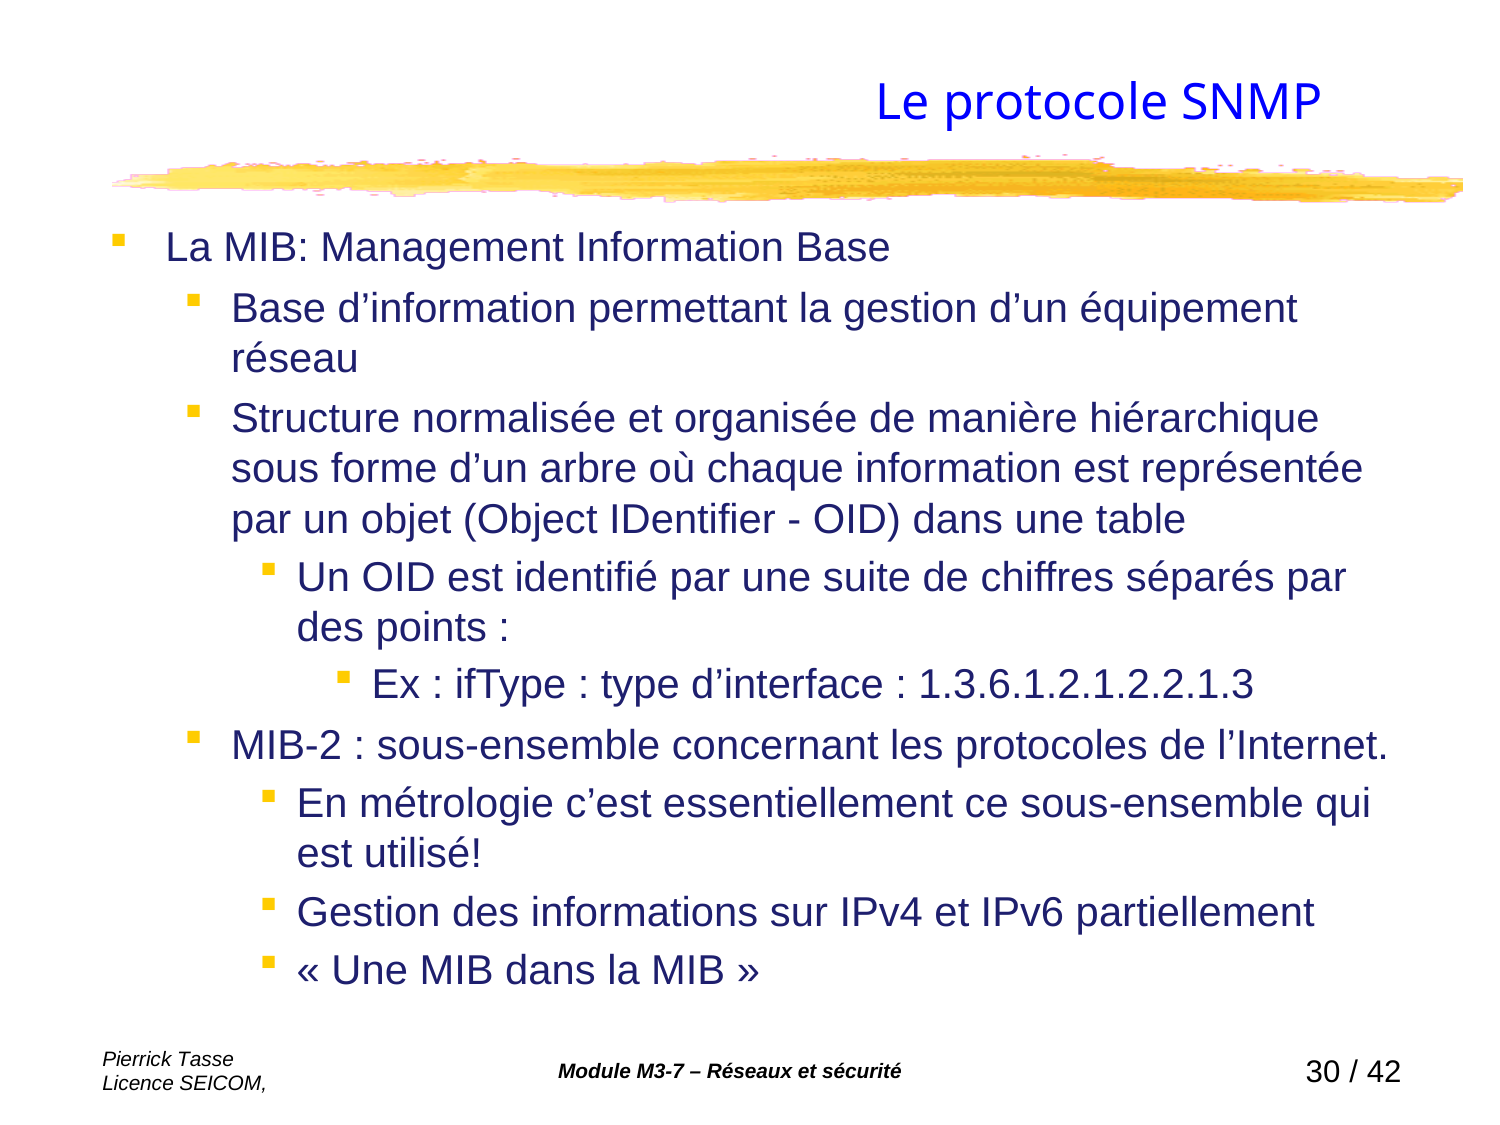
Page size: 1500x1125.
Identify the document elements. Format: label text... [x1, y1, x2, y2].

title Le protocole SNMP [62, 37, 1338, 138]
list La MIB: Management Information Base Base d’information permettant la gestion d’un équipement réseau Structure normalisée et organisée de manière hiérarchique sous forme d’un arbre où chaque information est représentée par un objet (Object IDentifier - OID) dans une table Un OID est identifié par une suite de chiffres séparés par des points : Ex : ifType : type d’interface : 1.3.6.1.2.1.2.2.1.3 MIB-2 : sous-ensemble concernant les protocoles de l’Internet. En métrologie c’est essentiellement ce sous-ensemble qui est utilisé! Gestion des informations sur IPv4 et IPv6 partiellement « Une MIB dans la MIB » [94, 212, 1406, 1004]
picture [112, 149, 1463, 213]
